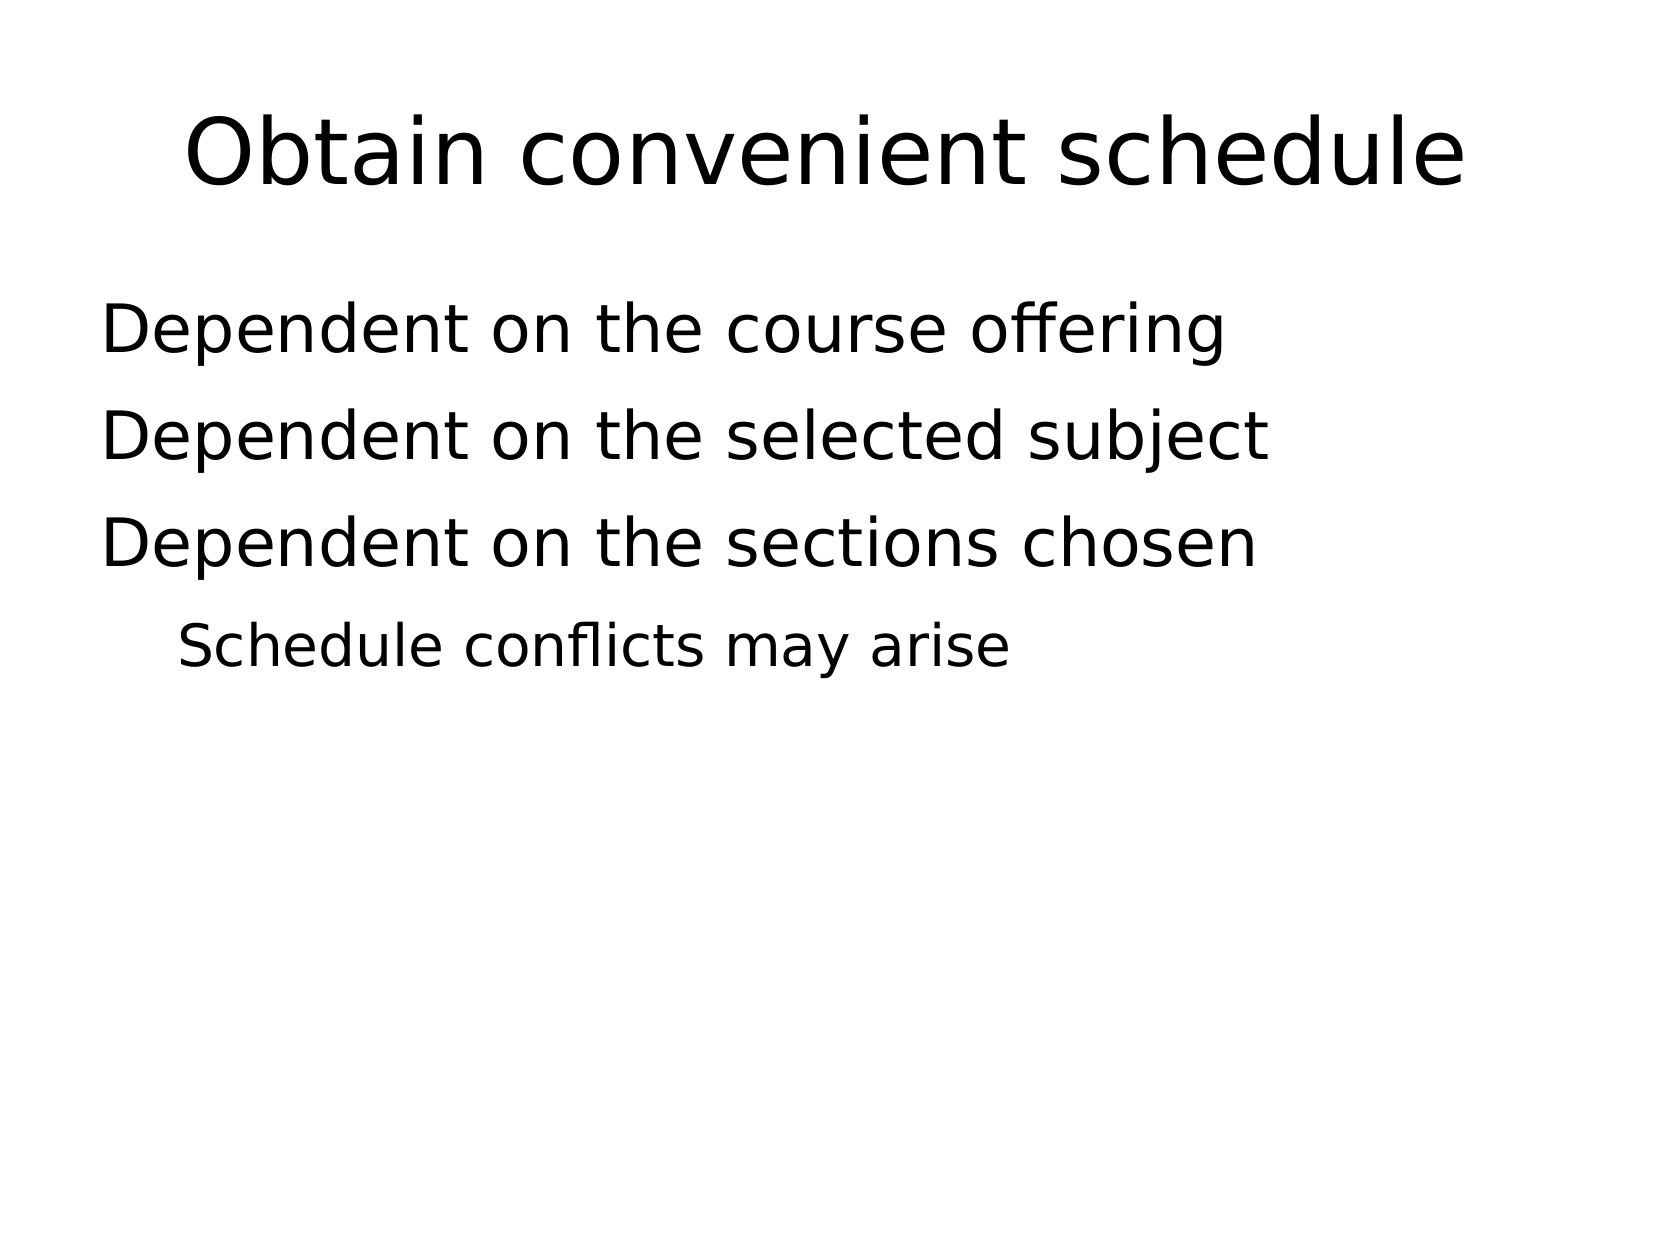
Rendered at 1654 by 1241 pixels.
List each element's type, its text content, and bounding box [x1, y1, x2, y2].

list Dependent on the course offering Dependent on the selected subject Dependent on the sections chosen Schedule conflicts may arise [82, 290, 1571, 1109]
title Obtain convenient schedule [82, 49, 1571, 257]
